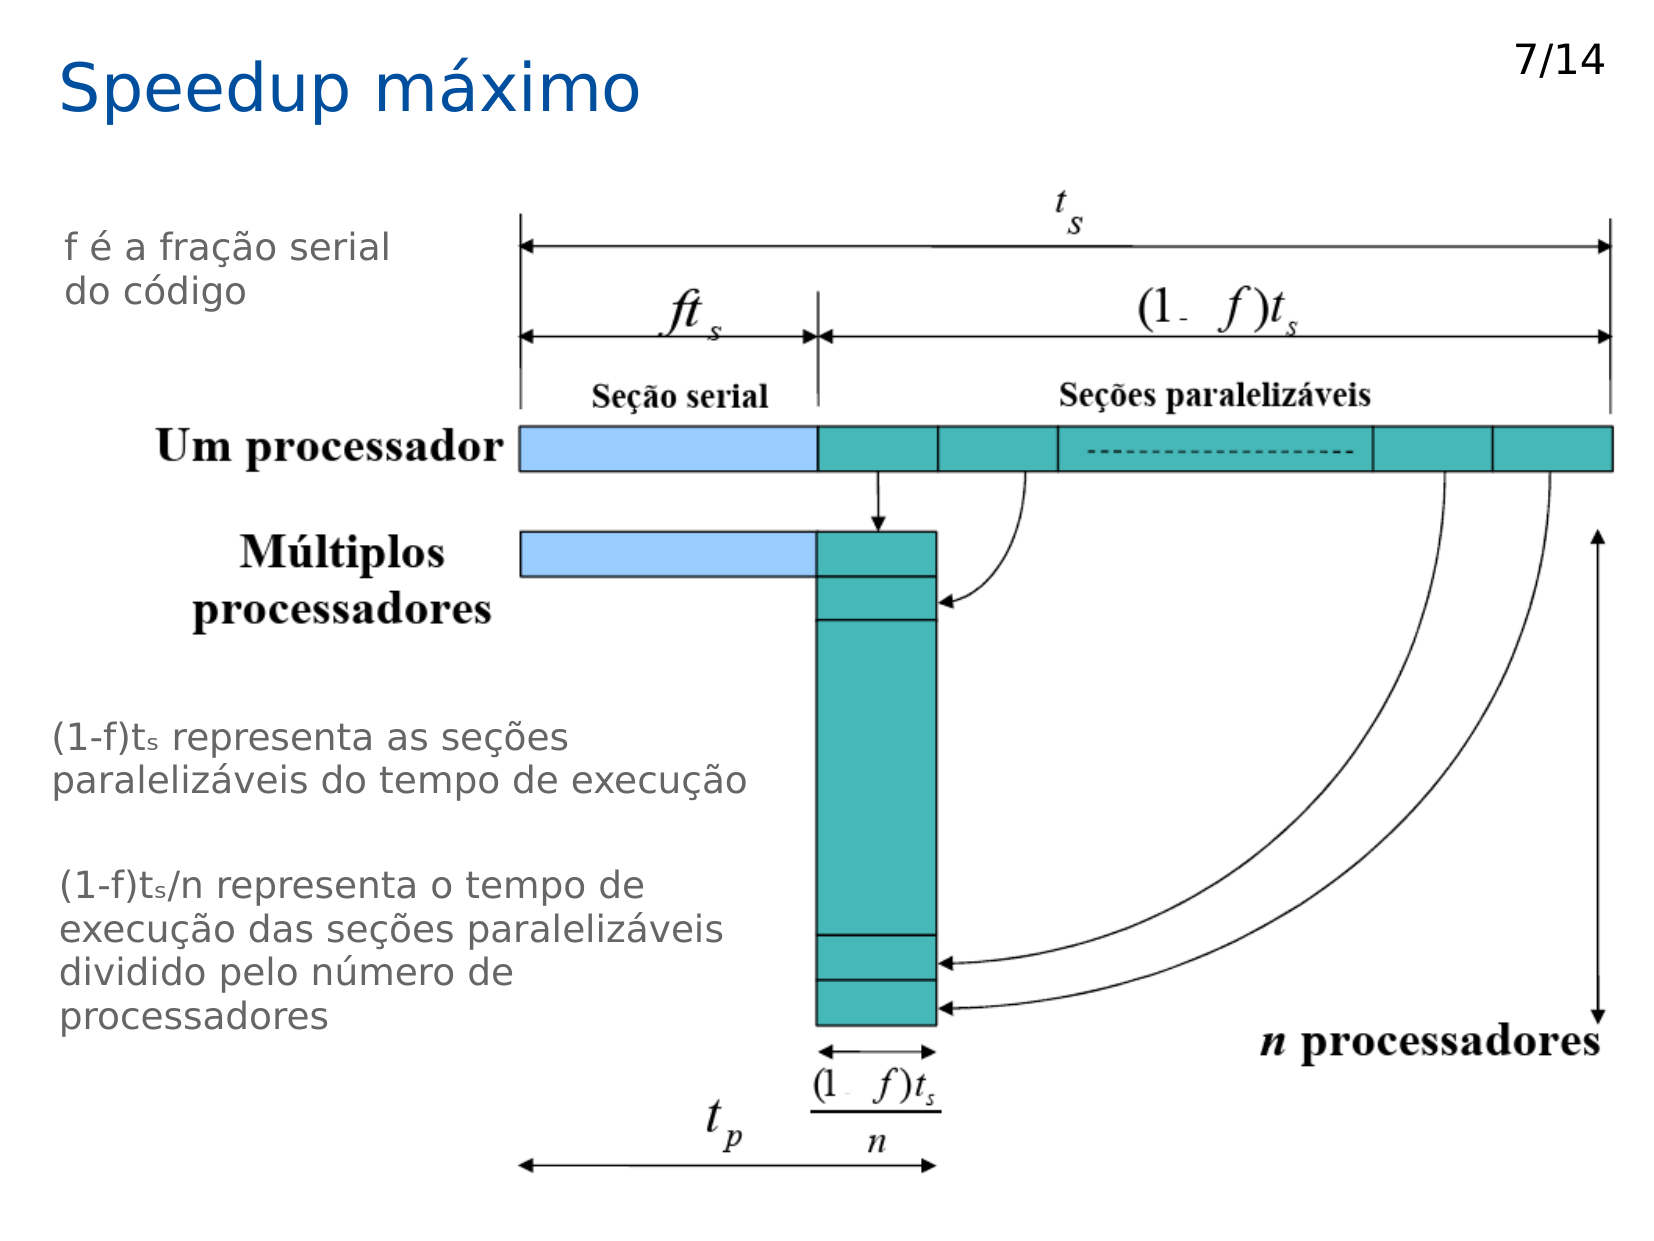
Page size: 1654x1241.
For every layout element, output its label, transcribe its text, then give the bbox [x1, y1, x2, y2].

text_box f é a fração serial do código [49, 218, 461, 321]
title Speedup máximo [59, 29, 1506, 148]
picture [154, 189, 1622, 1176]
text_box (1-f)tₛ representa as seções paralelizáveis do tempo de execução [36, 708, 766, 811]
text_box (1-f)tₛ/n representa o tempo de execução das seções paralelizáveis dividido pelo número de processadores [44, 856, 743, 1046]
